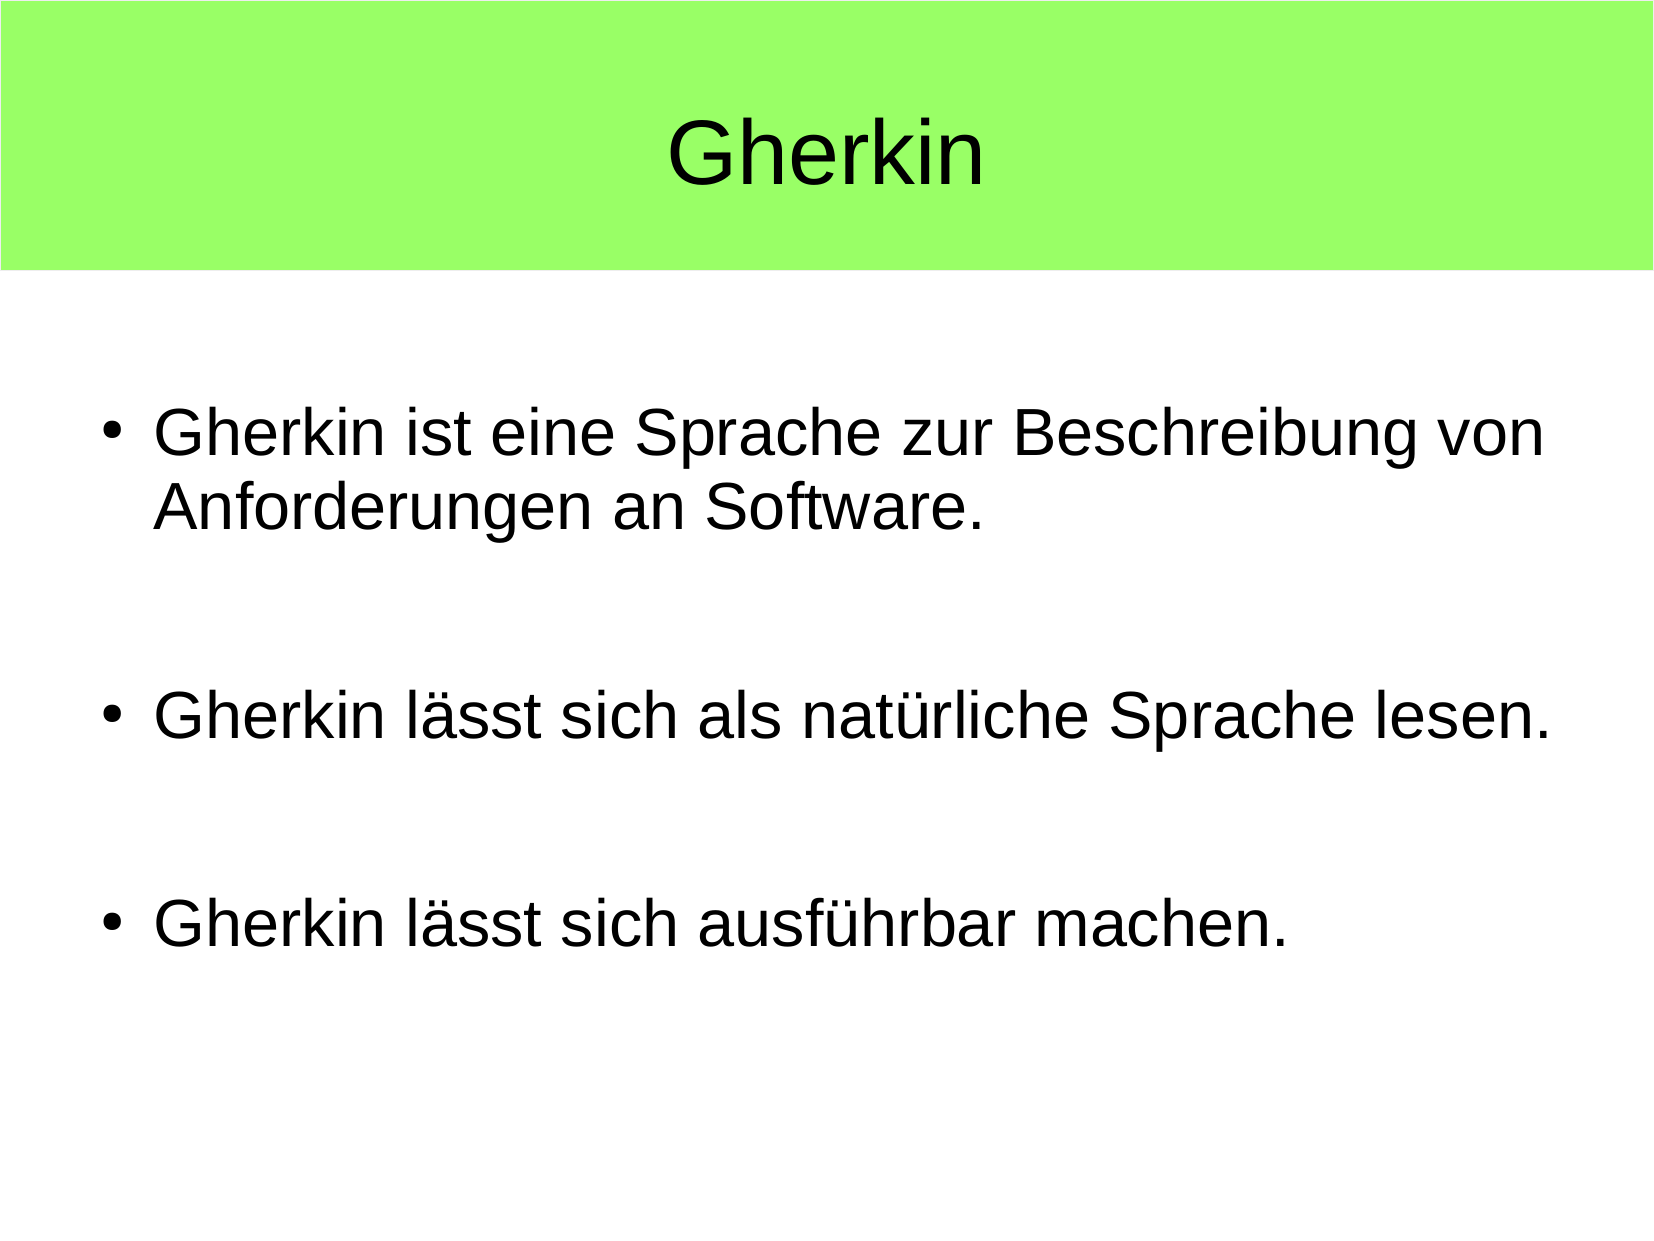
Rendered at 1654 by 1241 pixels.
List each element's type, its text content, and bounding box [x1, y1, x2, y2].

title Gherkin [82, 49, 1571, 257]
list Gherkin ist eine Sprache zur Beschreibung von Anforderungen an Software. Gherkin lässt sich als natürliche Sprache lesen. Gherkin lässt sich ausführbar machen. [82, 290, 1571, 1010]
